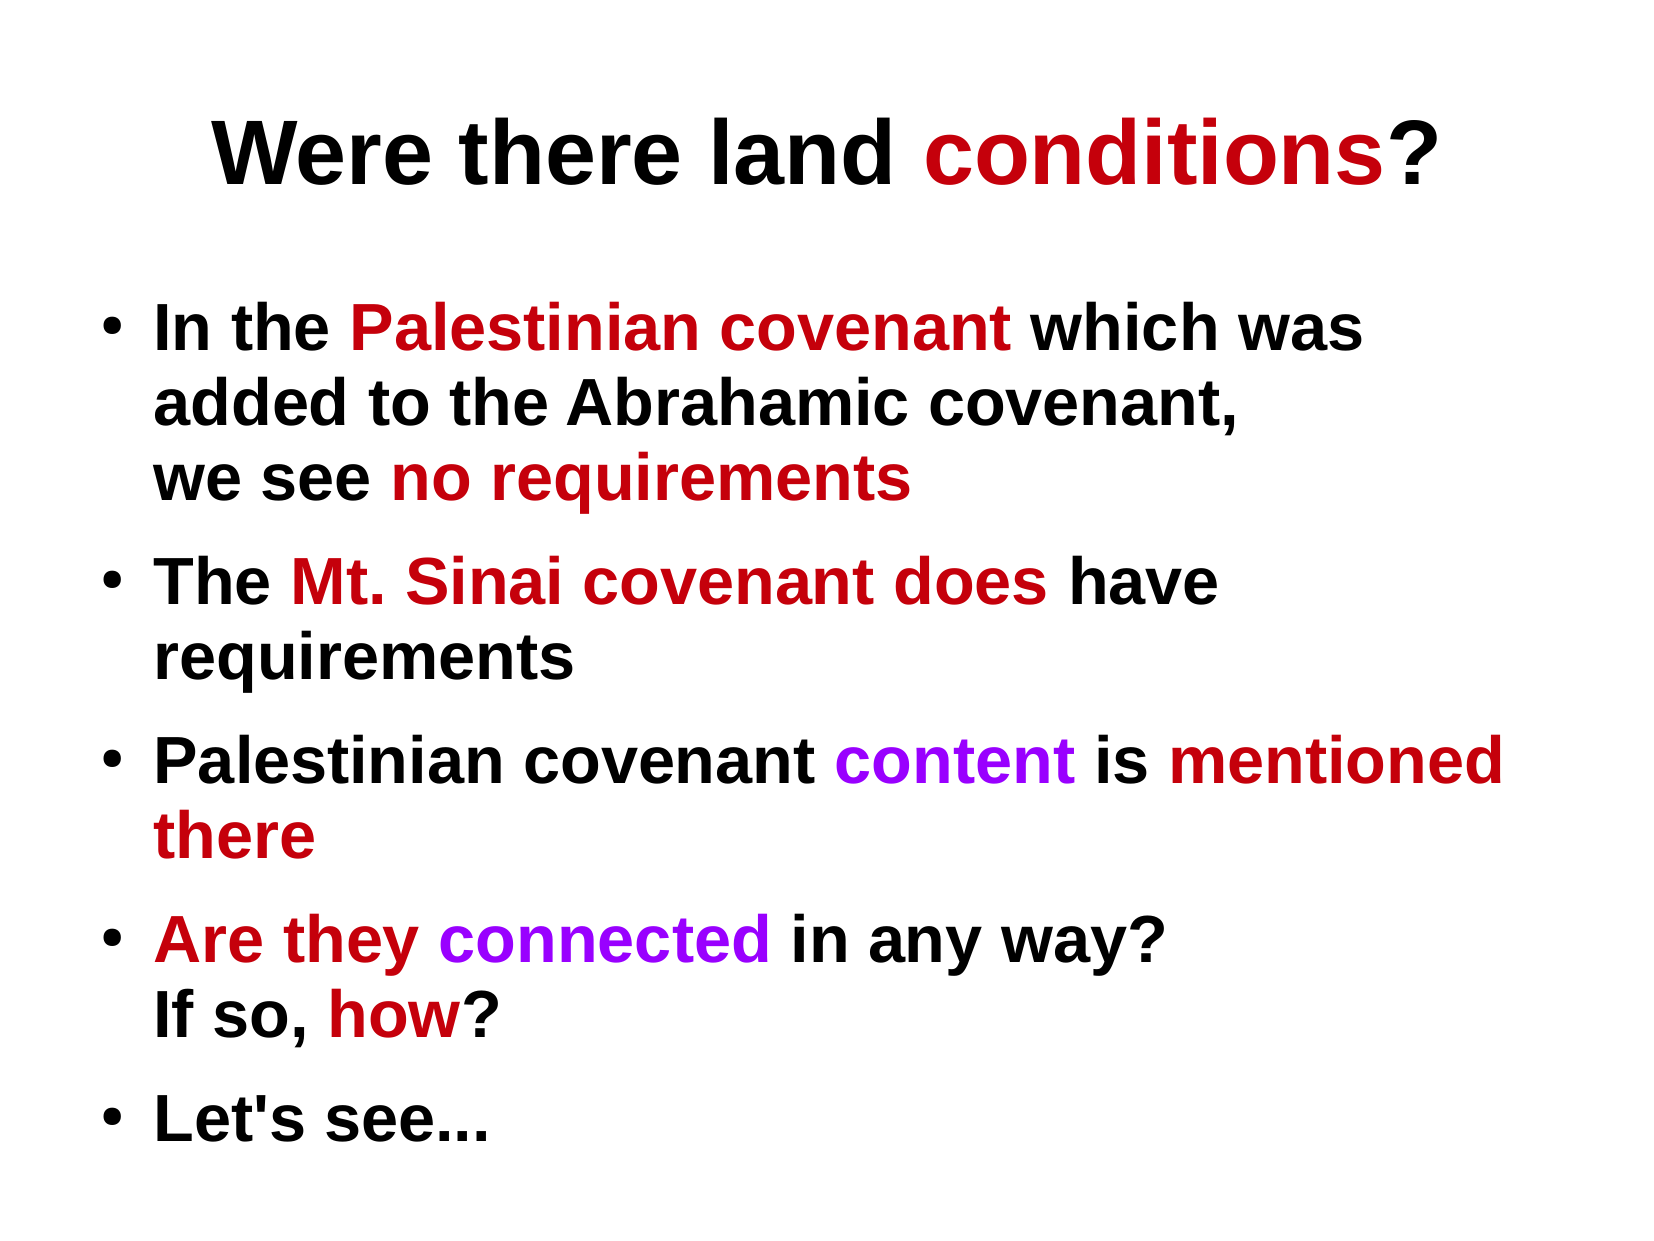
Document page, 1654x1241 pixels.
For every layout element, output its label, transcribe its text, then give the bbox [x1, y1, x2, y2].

list In the Palestinian covenant which was added to the Abrahamic covenant, we see no requirements The Mt. Sinai covenant does have requirements Palestinian covenant content is mentioned there Are they connected in any way? If so, how? Let's see... [82, 290, 1571, 1157]
title Were there land conditions? [82, 49, 1571, 257]
